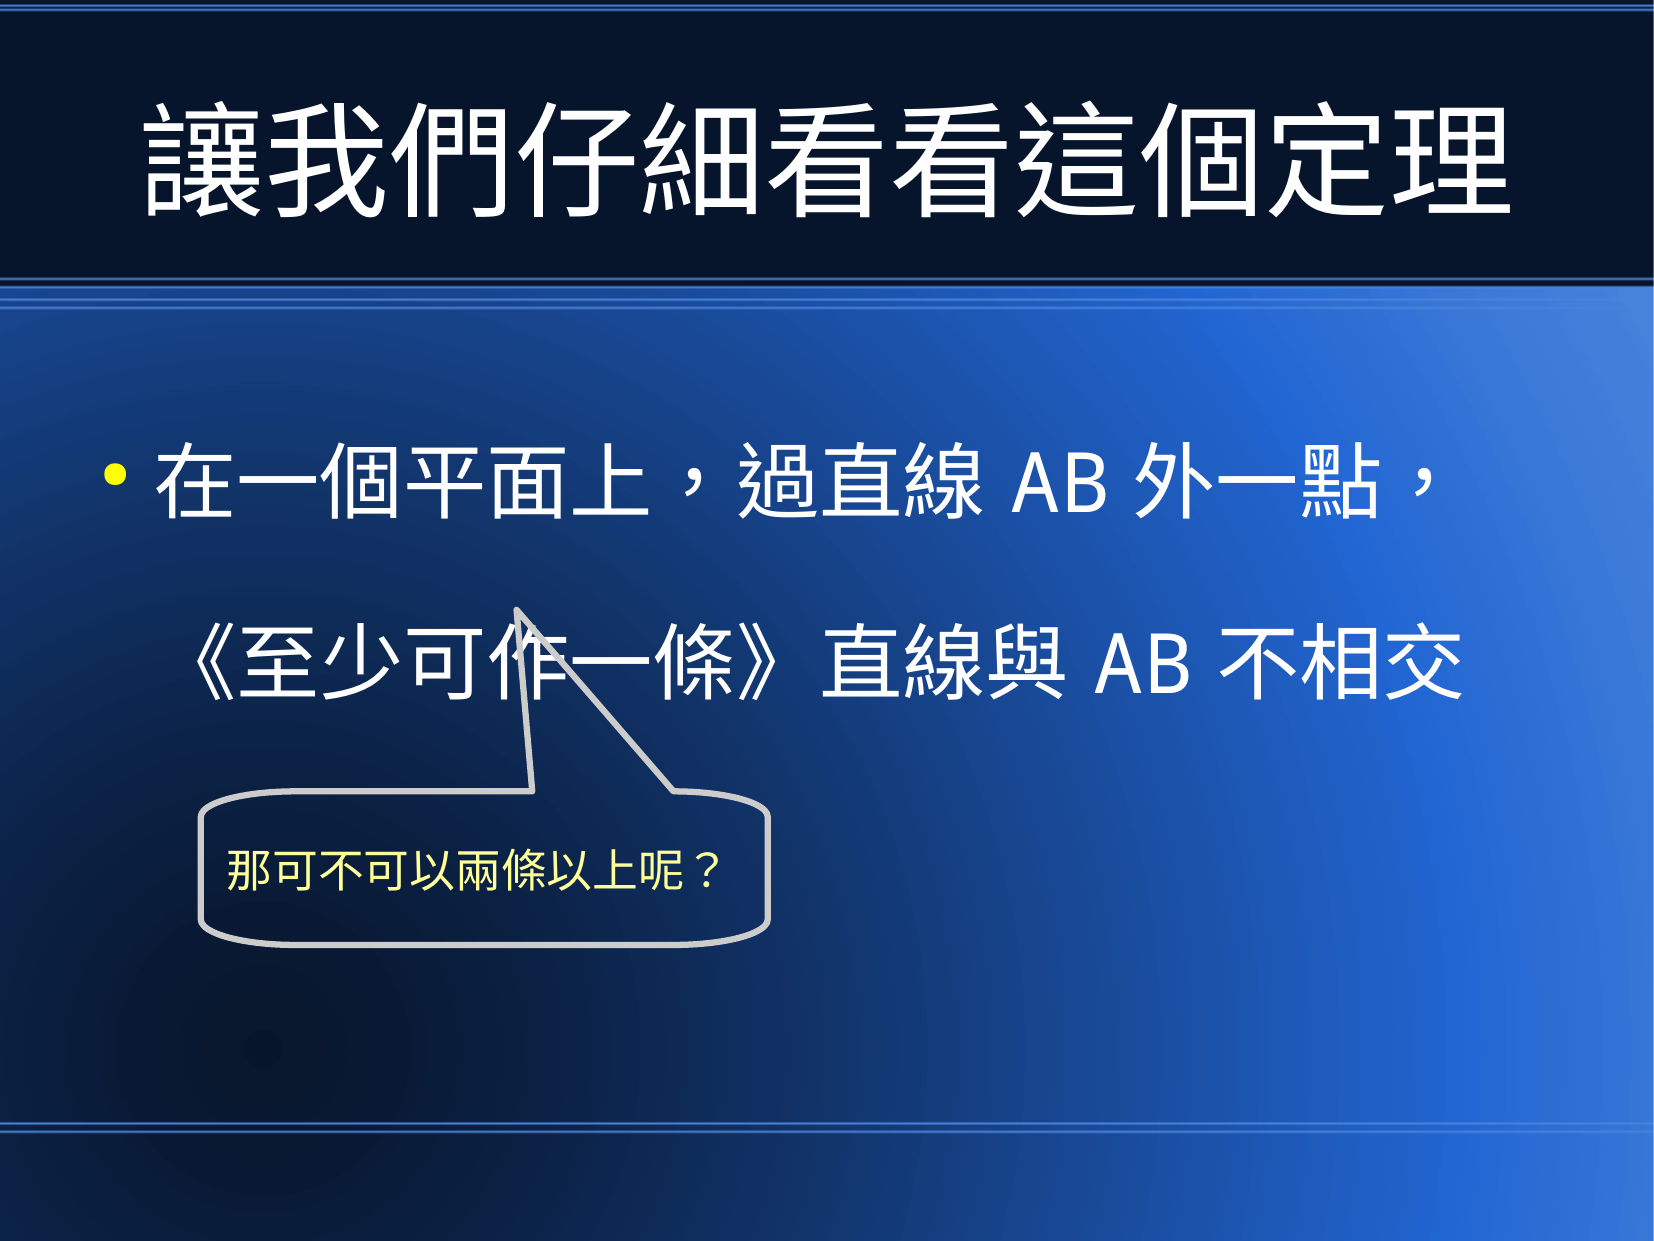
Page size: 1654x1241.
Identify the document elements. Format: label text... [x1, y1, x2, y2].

picture [0, 0, 1654, 1241]
text_box 那可不可以兩條以上呢？ [200, 609, 768, 945]
title 讓我們仔細看看這個定理 [82, 49, 1571, 257]
list 在一個平面上，過直線AB外一點，《至少可作一條》直線與AB不相交 [82, 355, 1571, 1241]
